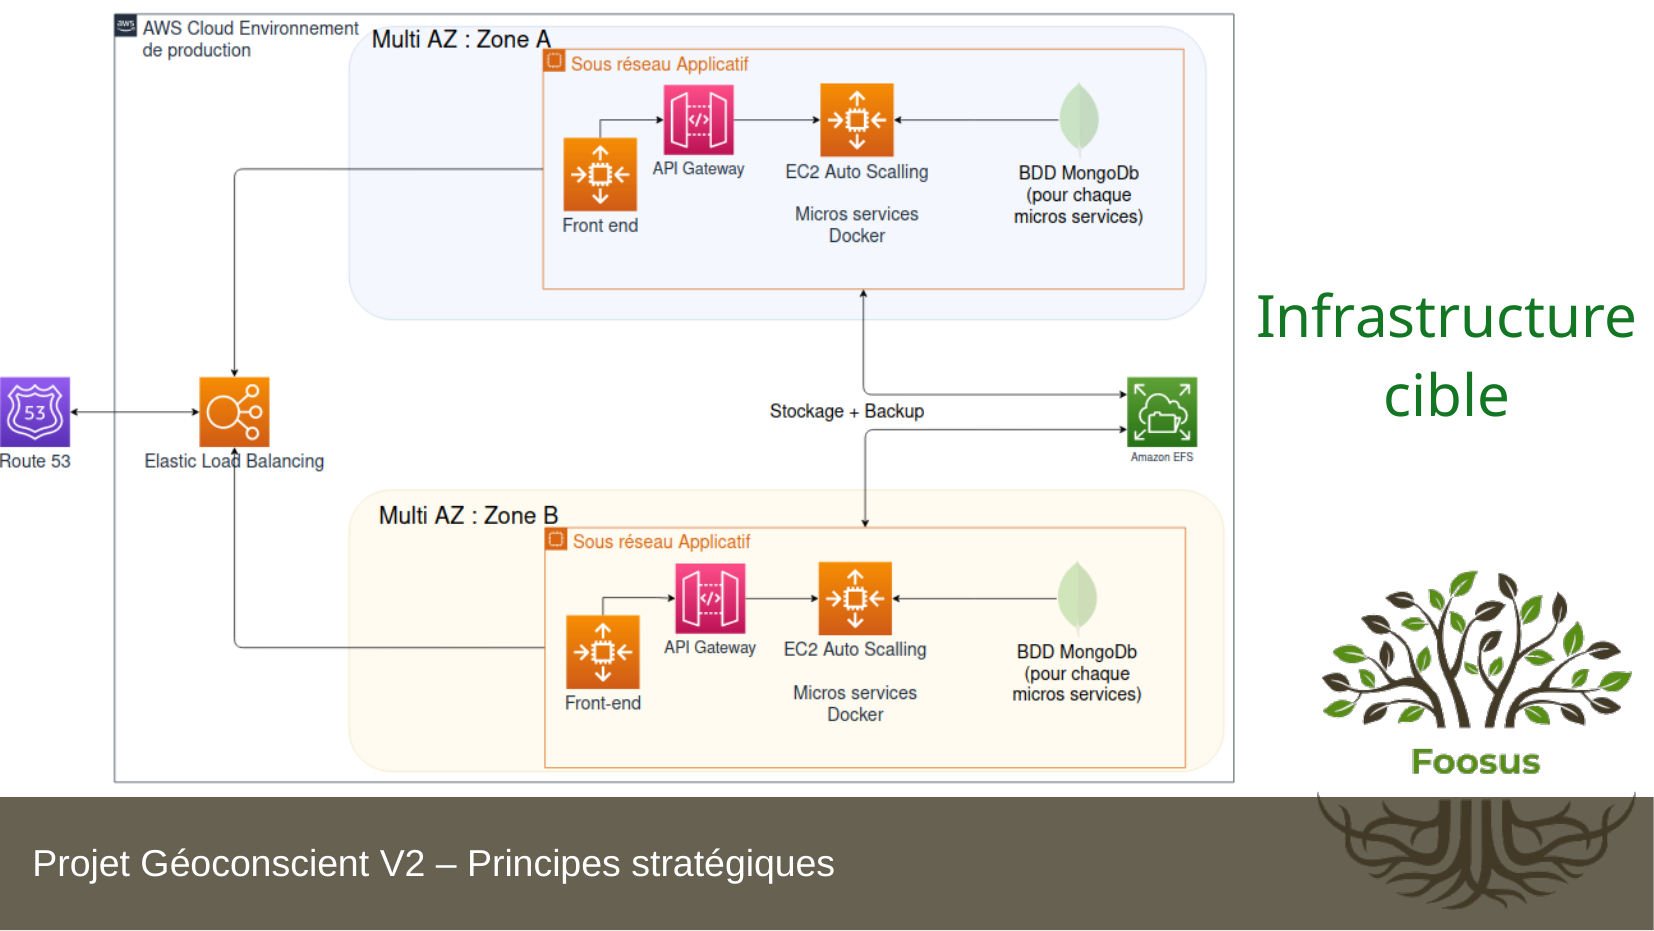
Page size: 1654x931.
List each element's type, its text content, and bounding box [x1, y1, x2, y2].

picture [1299, 560, 1654, 797]
text_box Infrastructure cible [1240, 268, 1654, 414]
text_box Projet Géoconscient V2 – Principes stratégiques [17, 835, 1329, 931]
picture [0, 8, 1241, 789]
text_box [0, 797, 1654, 931]
